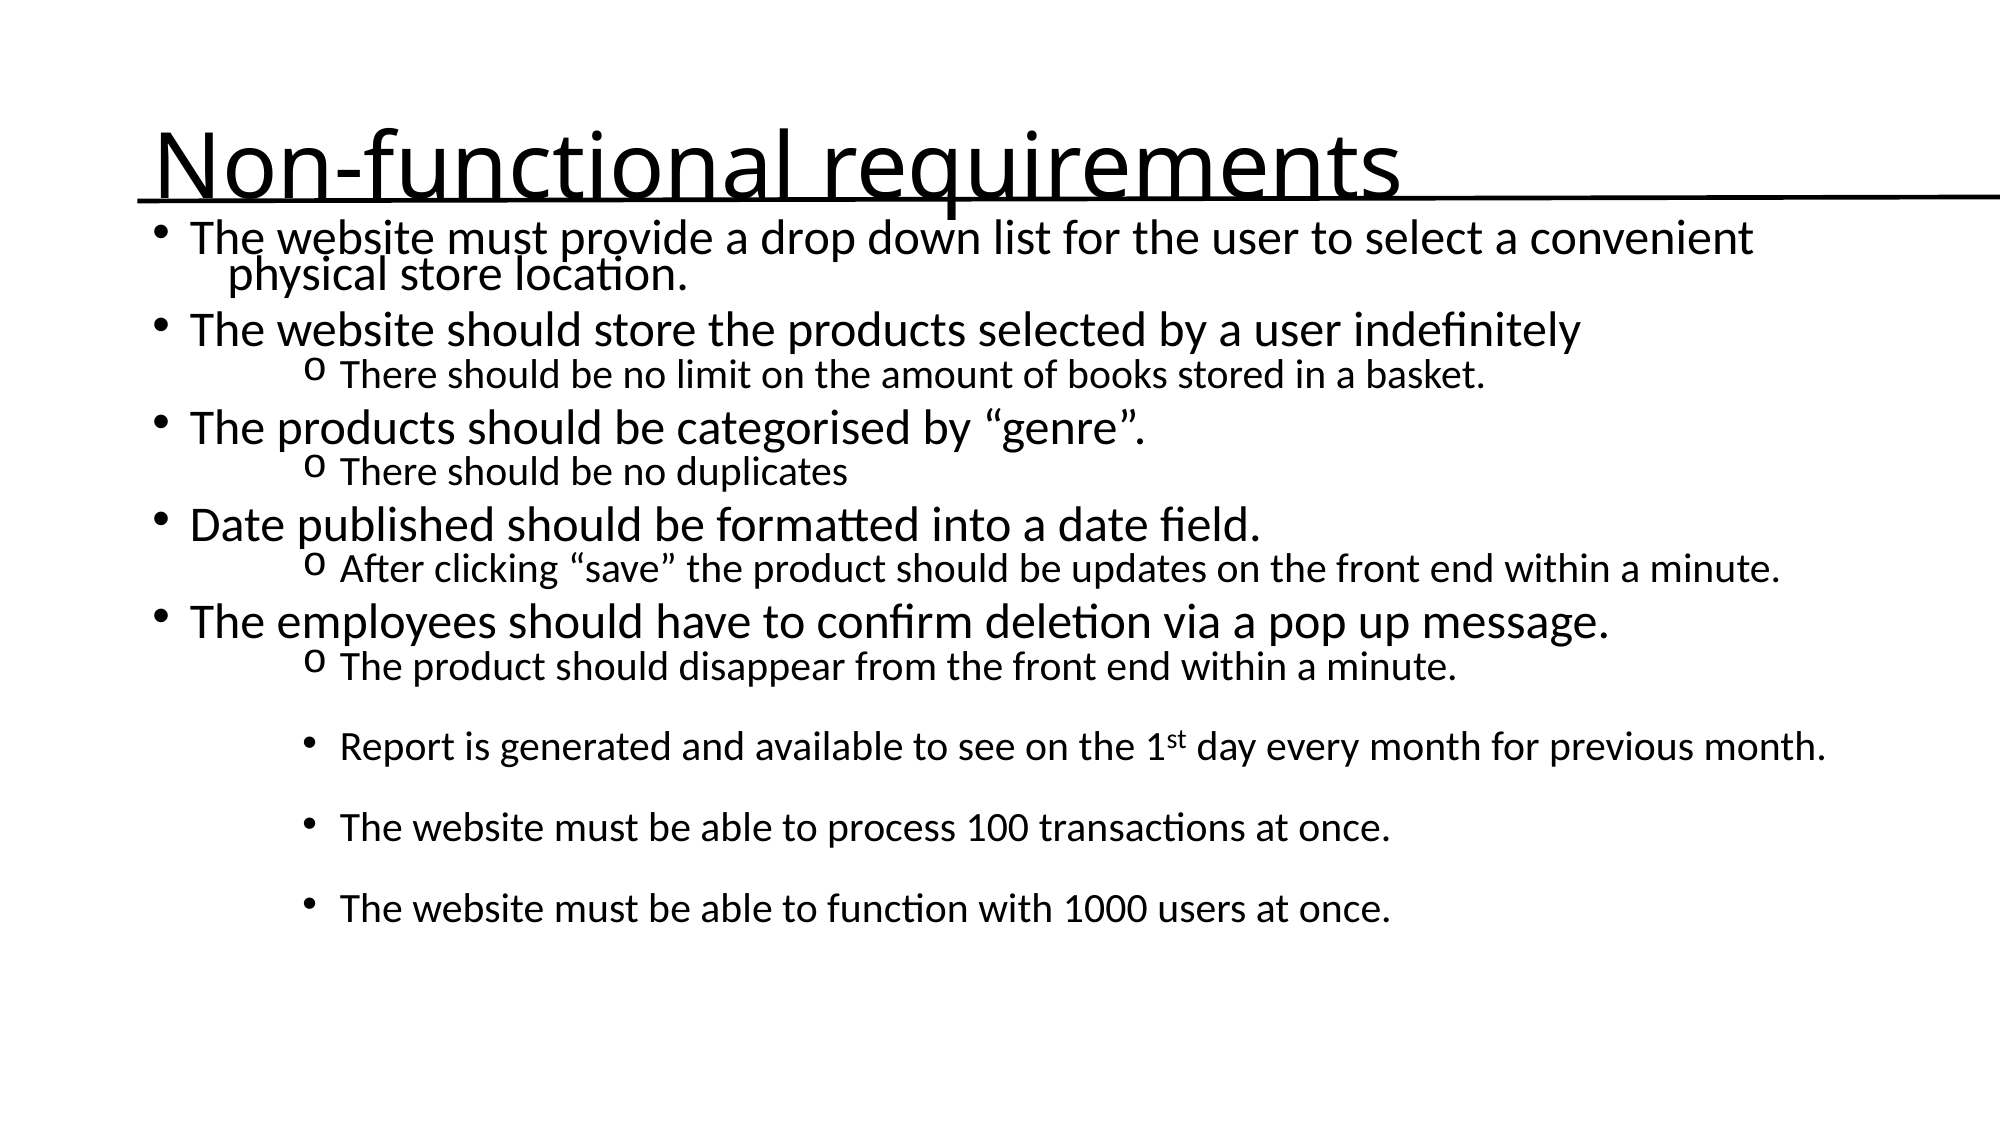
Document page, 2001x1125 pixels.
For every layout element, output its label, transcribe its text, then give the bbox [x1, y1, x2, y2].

list The website must provide a drop down list for the user to select a convenient physical store location. The website should store the products selected by a user indefinitely There should be no limit on the amount of books stored in a basket. The products should be categorised by “genre”. There should be no duplicates Date published should be formatted into a date field. After clicking “save” the product should be updates on the front end within a minute. The employees should have to confirm deletion via a pop up message. The product should disappear from the front end within a minute. Report is generated and available to see on the 1st day every month for previous month. The website must be able to process 100 transactions at once. The website must be able to function with 1000 users at once. [137, 278, 1863, 989]
title Non-functional requirements [137, 200, 1863, 278]
title Non-functional requirements [137, 59, 1863, 198]
